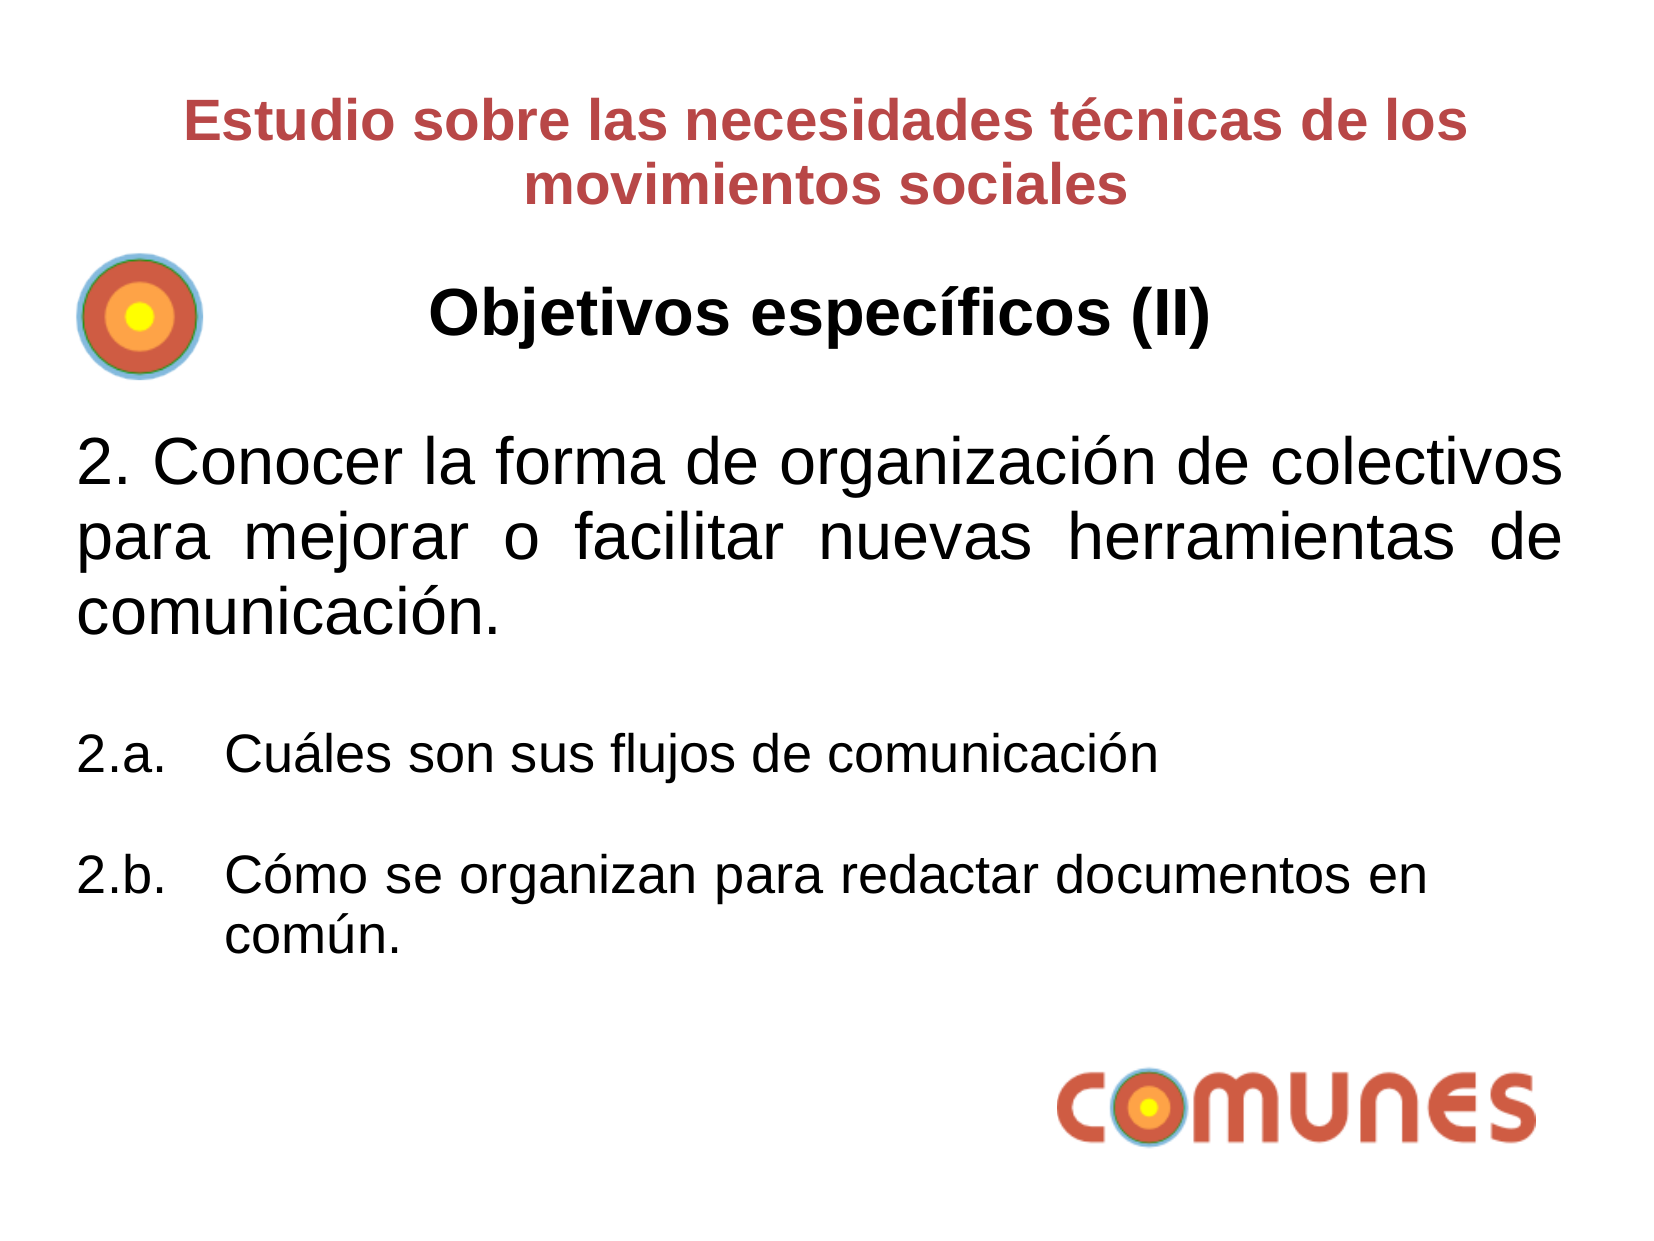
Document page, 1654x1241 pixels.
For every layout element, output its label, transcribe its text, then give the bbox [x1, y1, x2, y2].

picture [73, 250, 207, 384]
text_box Estudio sobre las necesidades técnicas de los movimientos sociales [0, 68, 1654, 237]
picture [1057, 1064, 1536, 1152]
subtitle Objetivos específicos (II) 2. Conocer la forma de organización de colectivos para mejorar o facilitar nuevas herramientas de comunicación. 2.a. Cuáles son sus flujos de comunicación 2.b. Cómo se organizan para redactar documentos en común. [76, 237, 1565, 1041]
